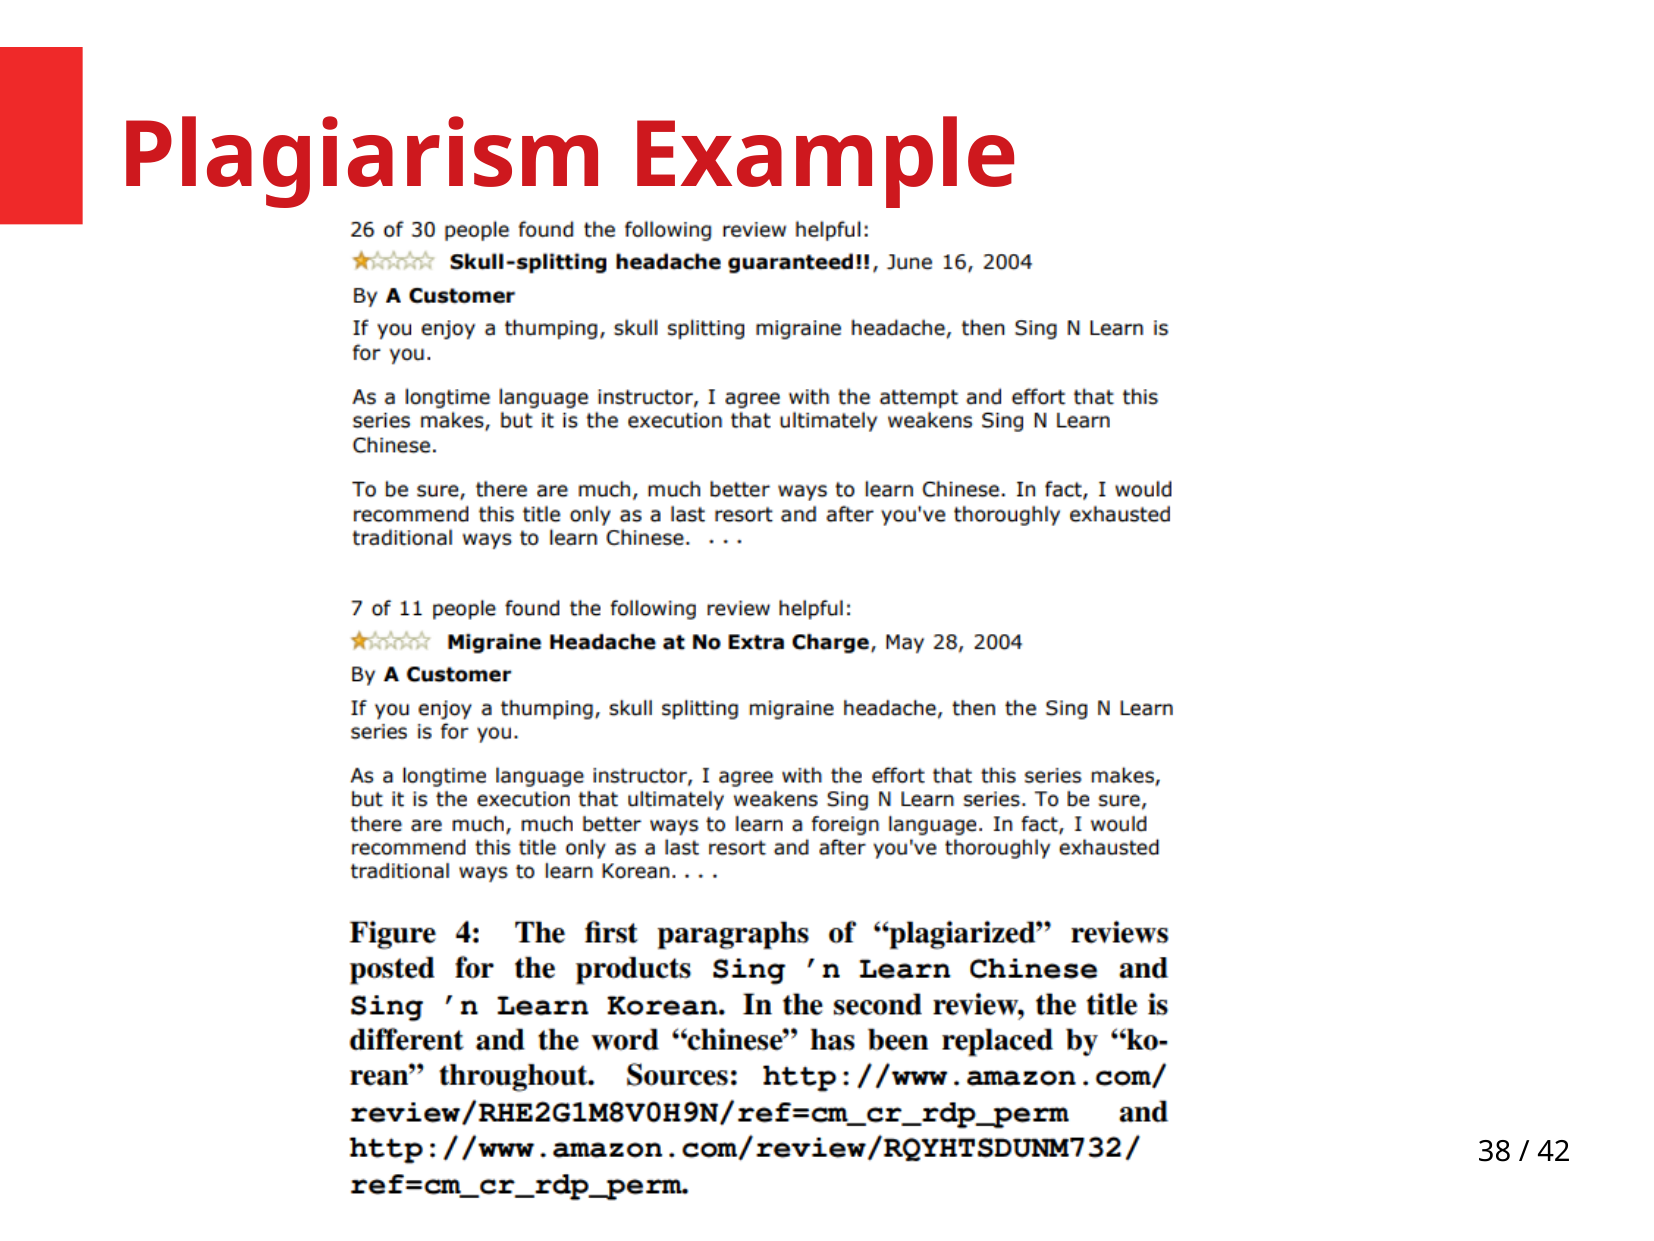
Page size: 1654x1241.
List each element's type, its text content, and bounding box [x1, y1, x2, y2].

picture [338, 209, 1201, 1223]
title Plagiarism Example [118, 49, 1571, 257]
